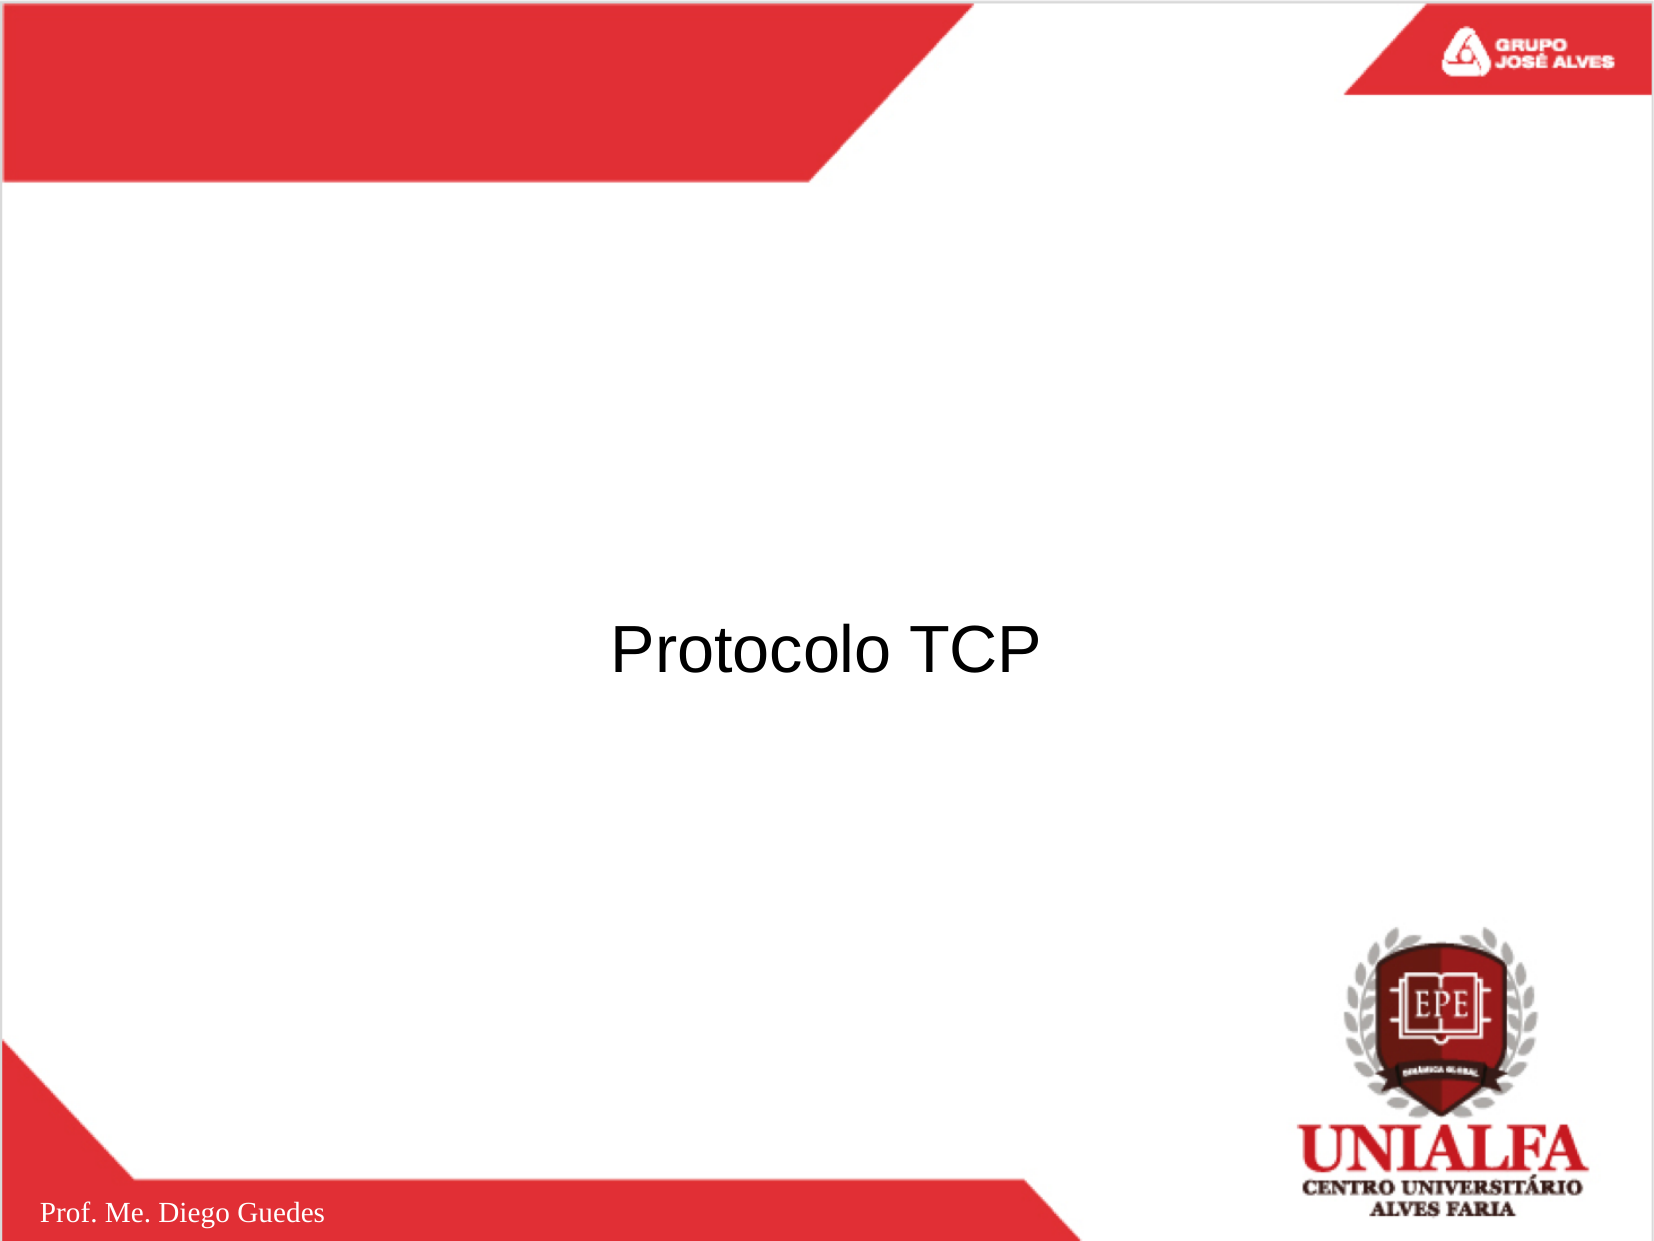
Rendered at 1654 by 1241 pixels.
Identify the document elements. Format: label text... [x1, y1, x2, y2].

subtitle Protocolo TCP [82, 290, 1571, 1010]
picture [0, 0, 1654, 1241]
